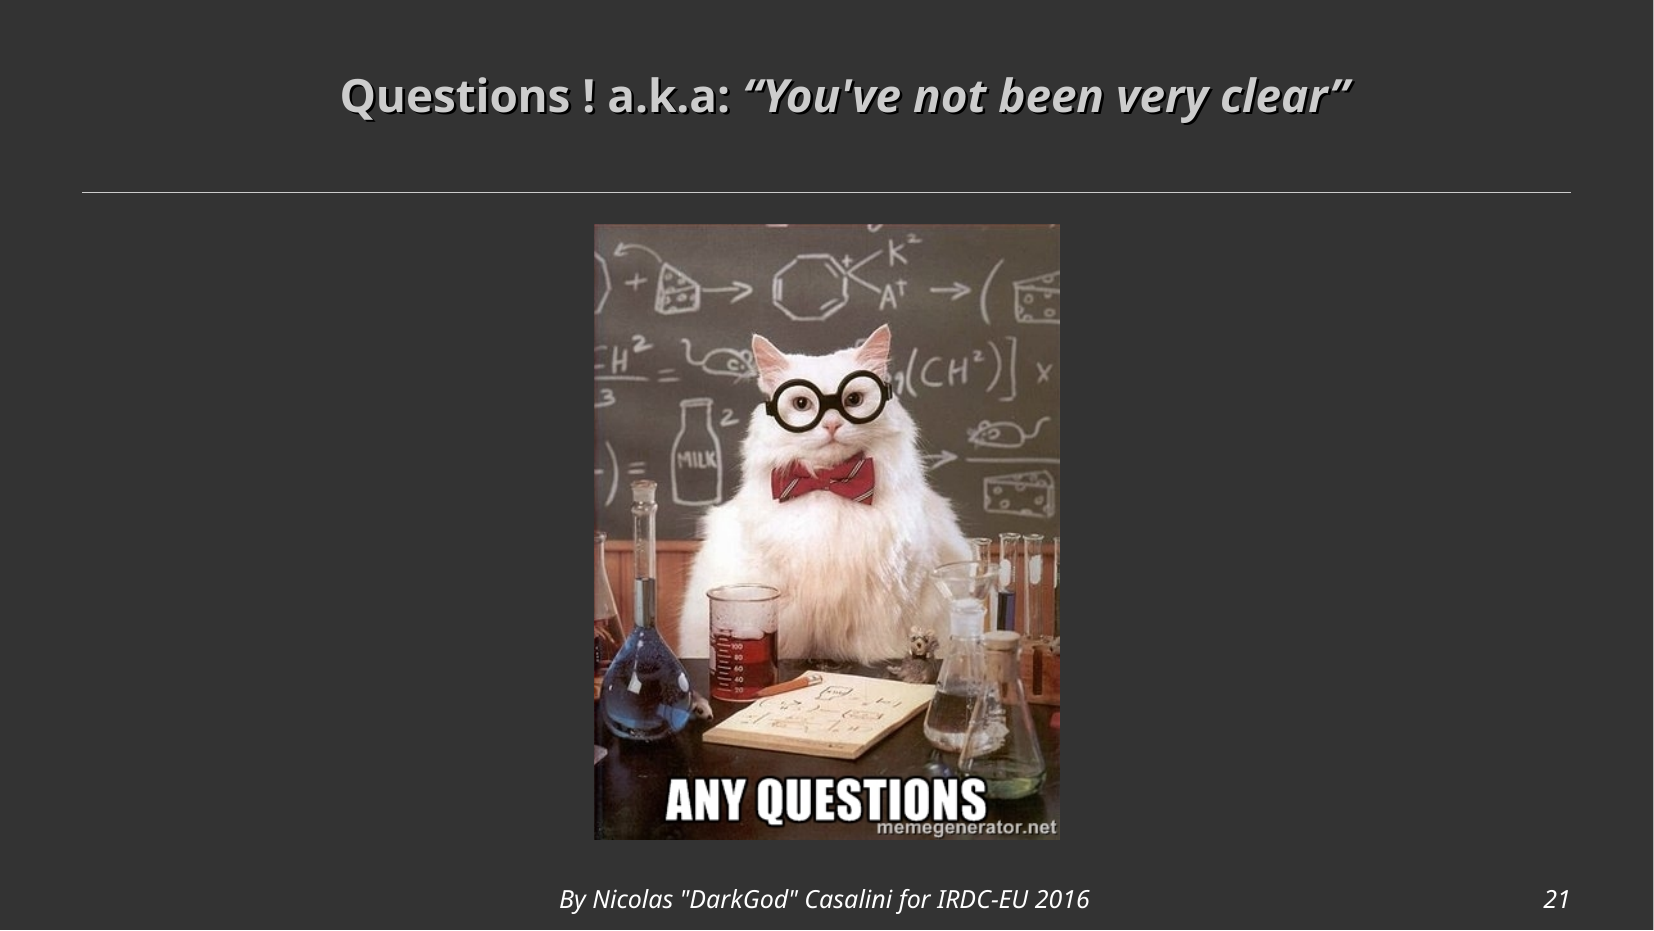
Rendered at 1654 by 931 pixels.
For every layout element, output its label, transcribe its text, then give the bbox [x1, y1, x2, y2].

title Questions ! a.k.a: “You've not been very clear” [219, 35, 1435, 154]
picture [594, 224, 1060, 841]
